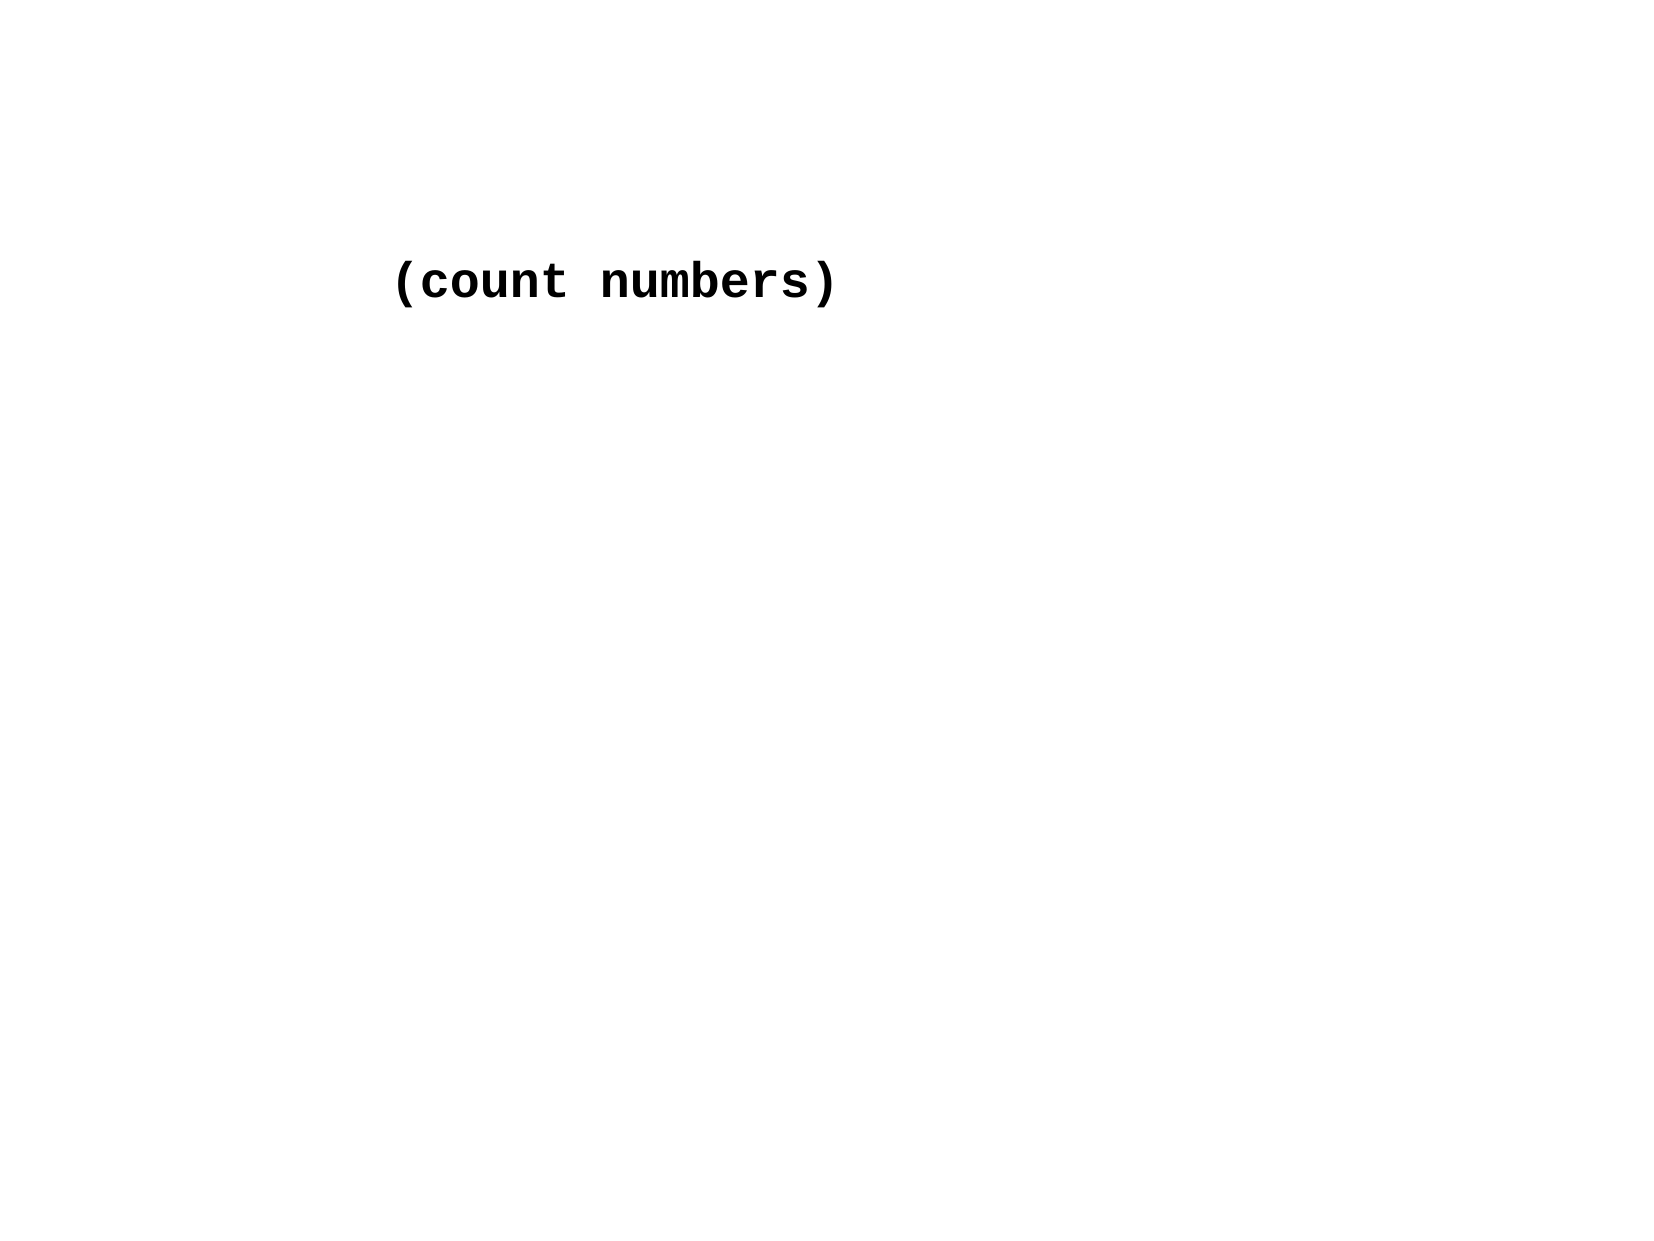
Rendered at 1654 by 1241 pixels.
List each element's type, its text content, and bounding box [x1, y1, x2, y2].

text_box (count numbers) [374, 239, 1185, 312]
